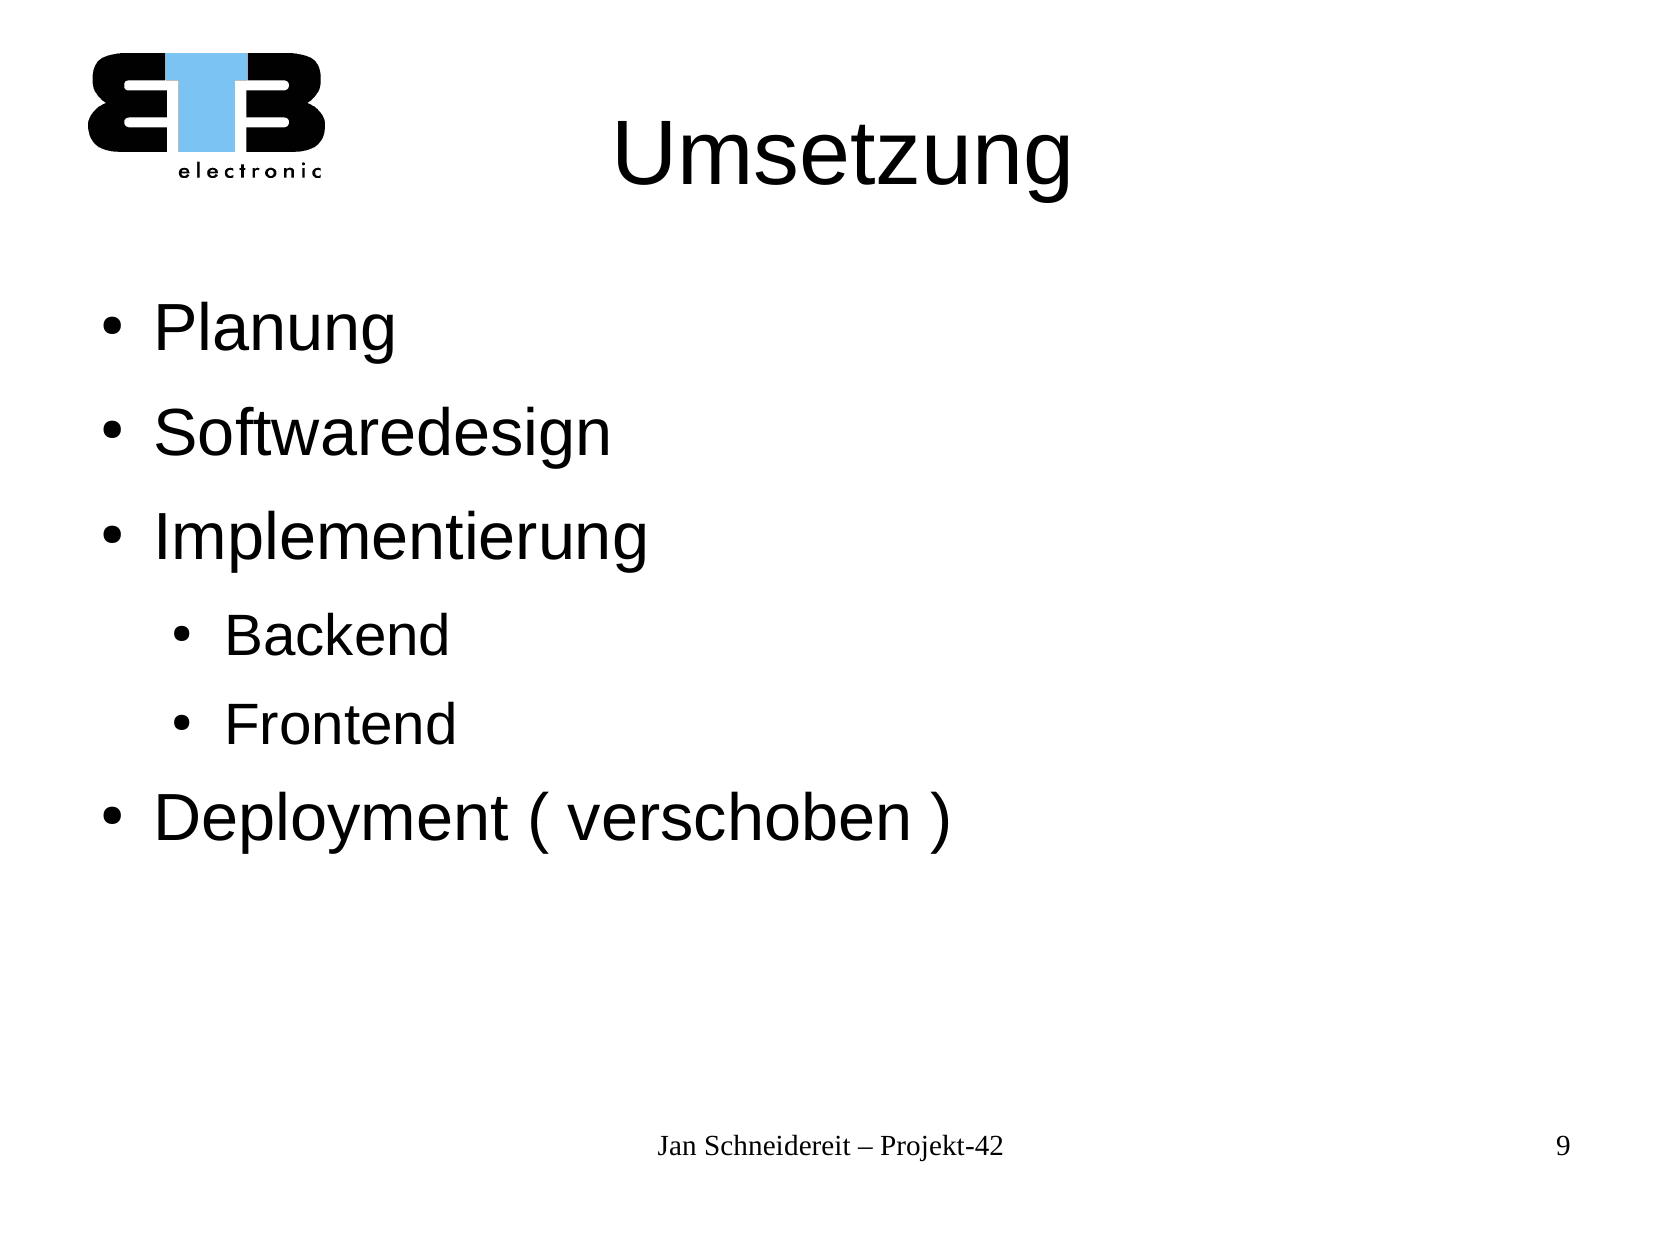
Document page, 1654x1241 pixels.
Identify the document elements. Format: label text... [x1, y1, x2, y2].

list Planung Softwaredesign Implementierung Backend Frontend Deployment ( verschoben ) [82, 290, 1571, 1109]
title Umsetzung [82, 49, 1571, 257]
